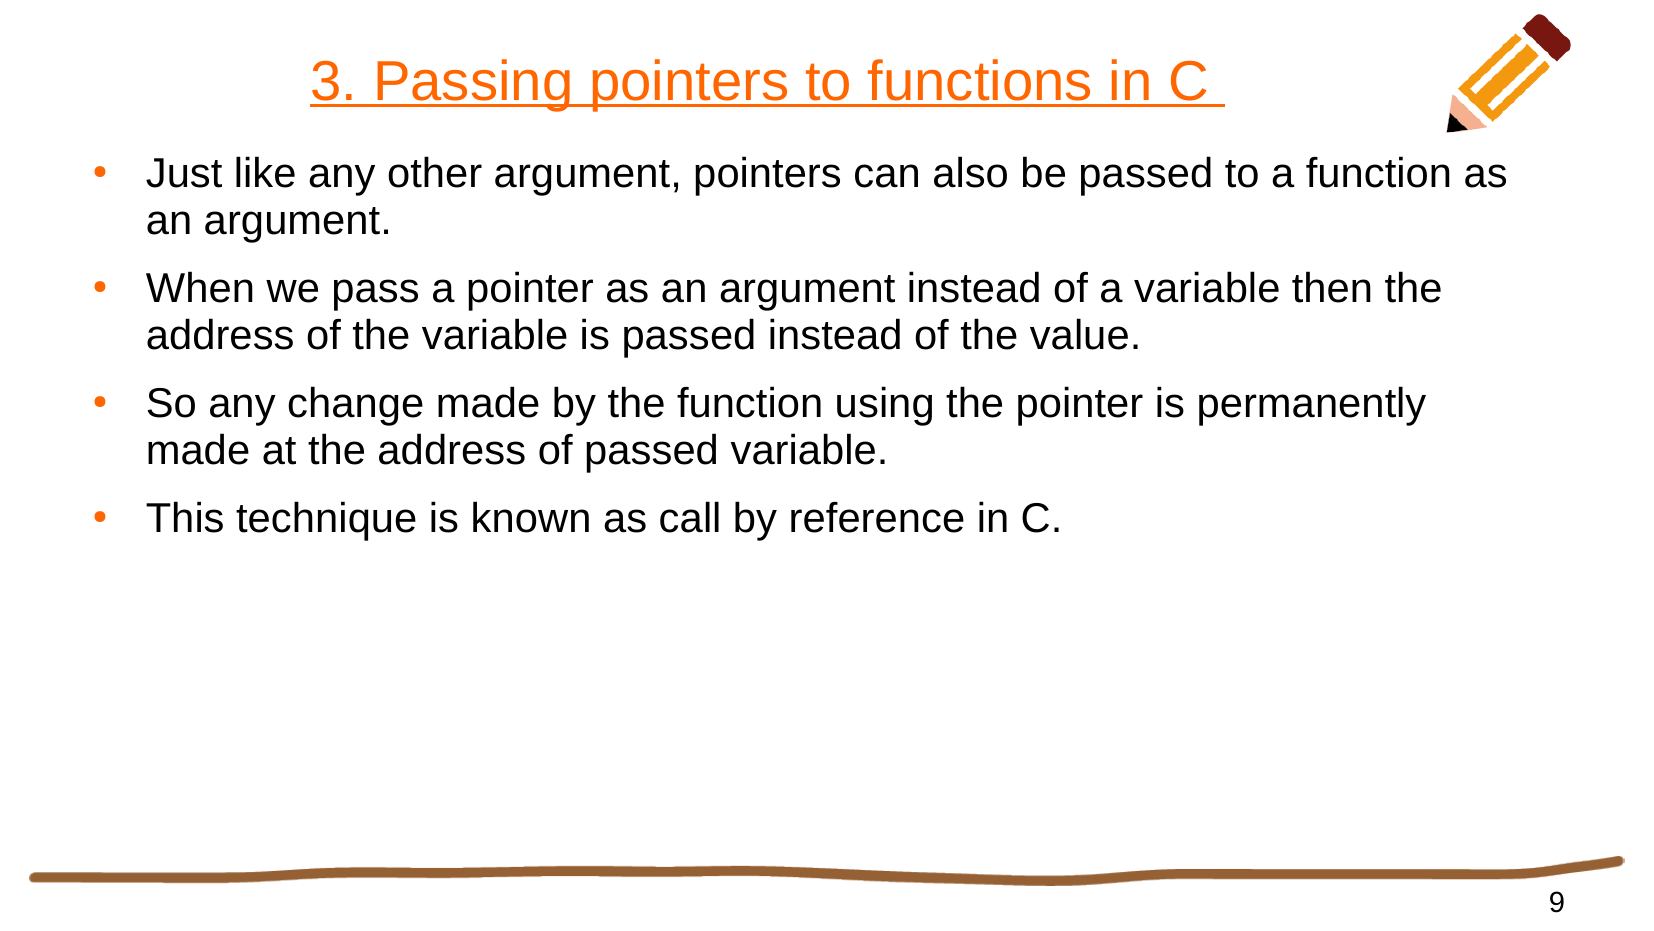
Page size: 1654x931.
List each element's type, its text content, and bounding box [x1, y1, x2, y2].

picture [29, 856, 1625, 886]
picture [1446, 14, 1571, 133]
list Just like any other argument, pointers can also be passed to a function as an argument. When we pass a pointer as an argument instead of a variable then the address of the variable is passed instead of the value. So any change made by the function using the pointer is permanently made at the address of passed variable. This technique is known as call by reference in C. [75, 150, 1524, 800]
title 3. Passing pointers to functions in C [88, 29, 1447, 133]
